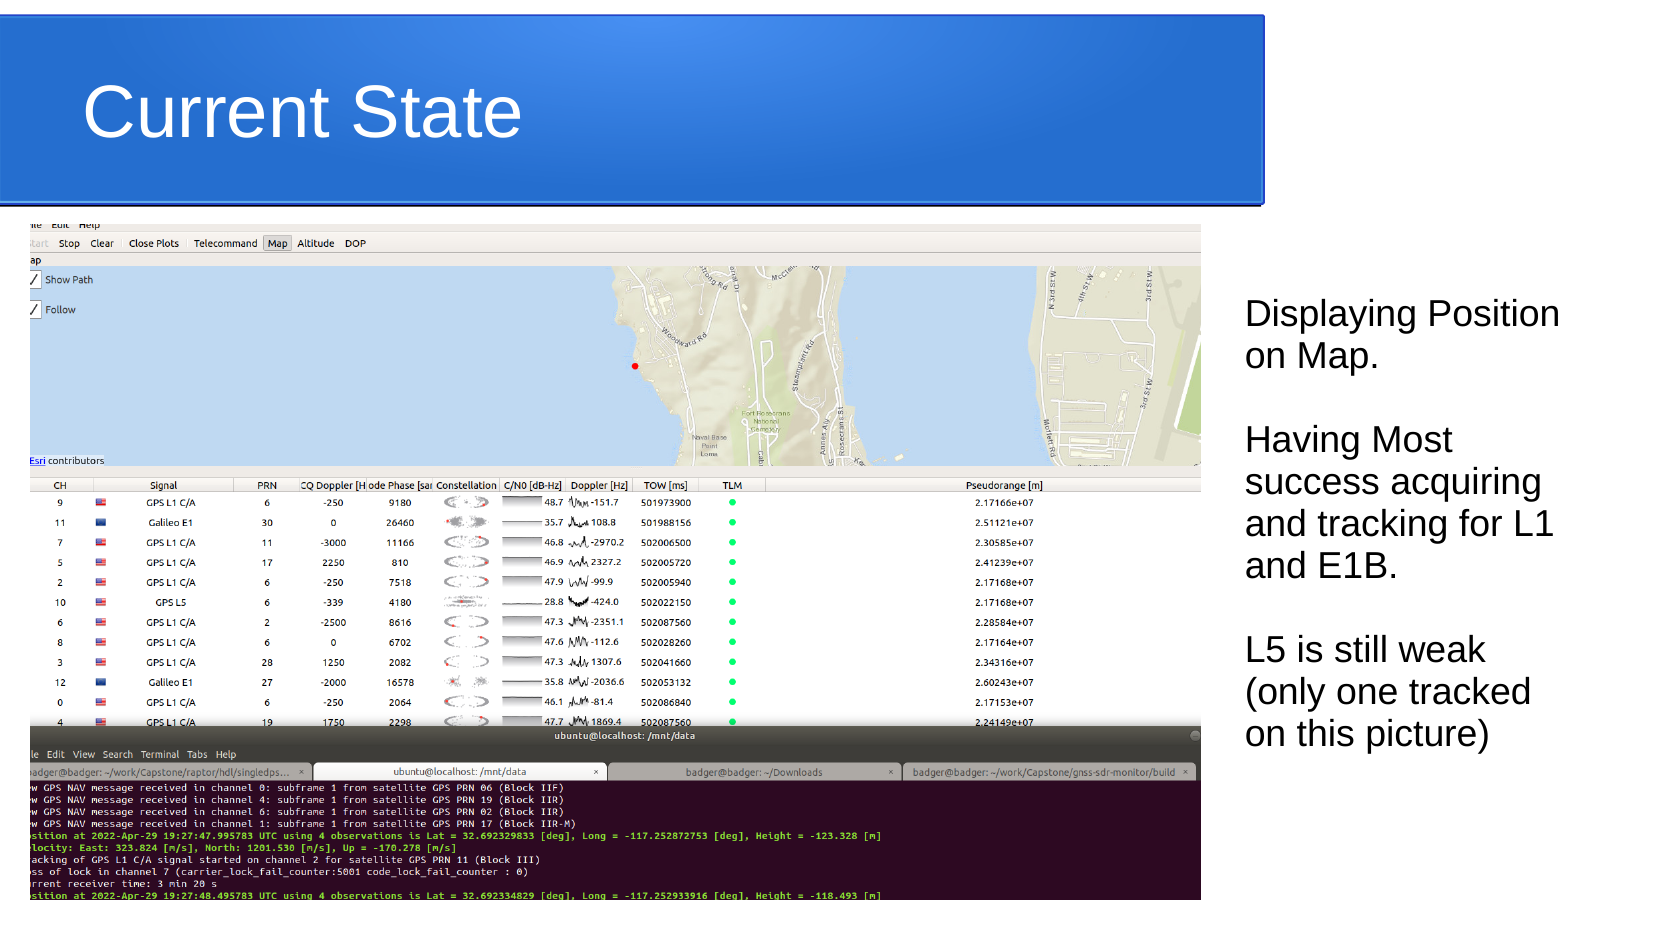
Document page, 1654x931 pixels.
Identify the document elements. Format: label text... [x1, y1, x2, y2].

picture [30, 224, 1201, 900]
title Current State [82, 35, 1235, 189]
text_box Displaying Position on Map. Having Most success acquiring and tracking for L1 and E1B. L5 is still weak (only one tracked on this picture) [1230, 285, 1591, 762]
